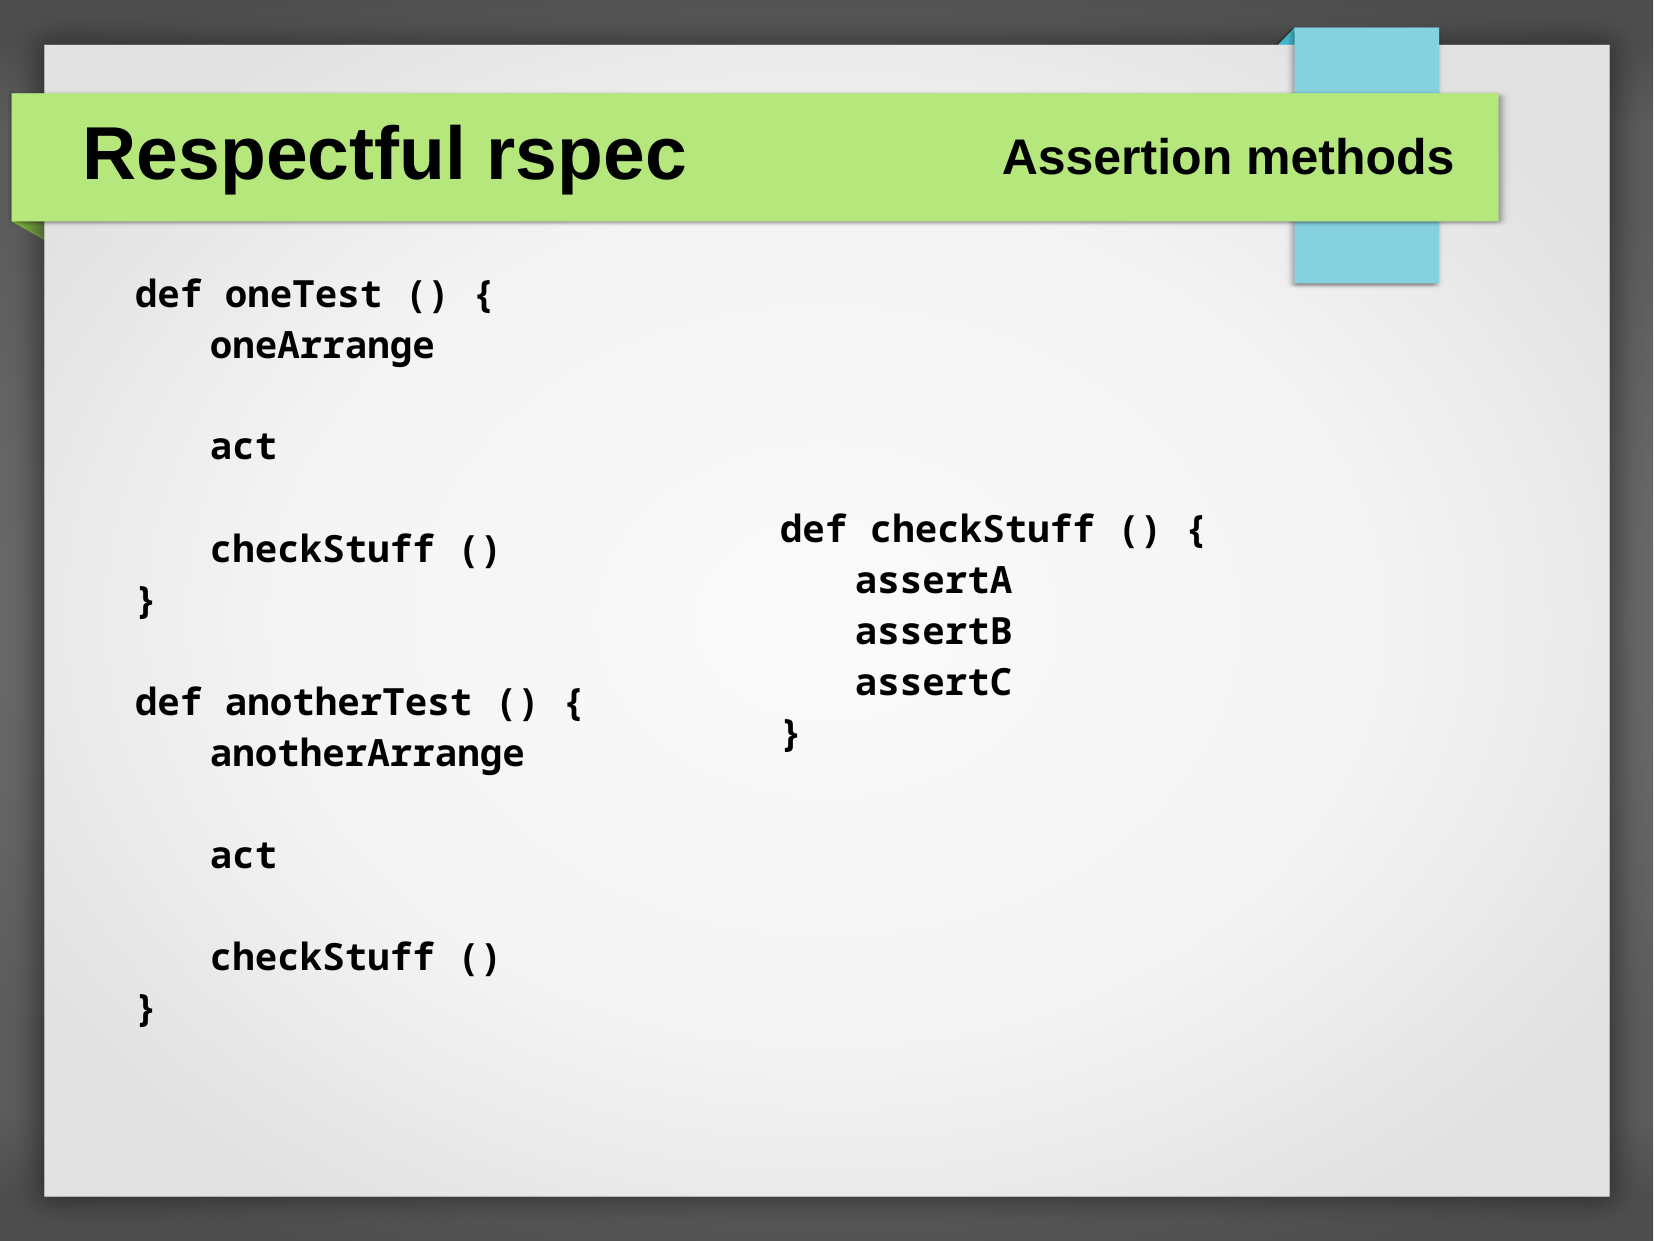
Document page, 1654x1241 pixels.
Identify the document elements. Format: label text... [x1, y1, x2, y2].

title Respectful rspec [82, 94, 705, 213]
text_box def checkStuff () { assertA assertB assertC } [764, 495, 1306, 747]
text_box def oneTest () { oneArrange act checkStuff () } def anotherTest () { anotherArrange act checkStuff () } [119, 259, 661, 946]
title Assertion methods [869, 97, 1455, 216]
picture [0, 0, 1654, 1241]
